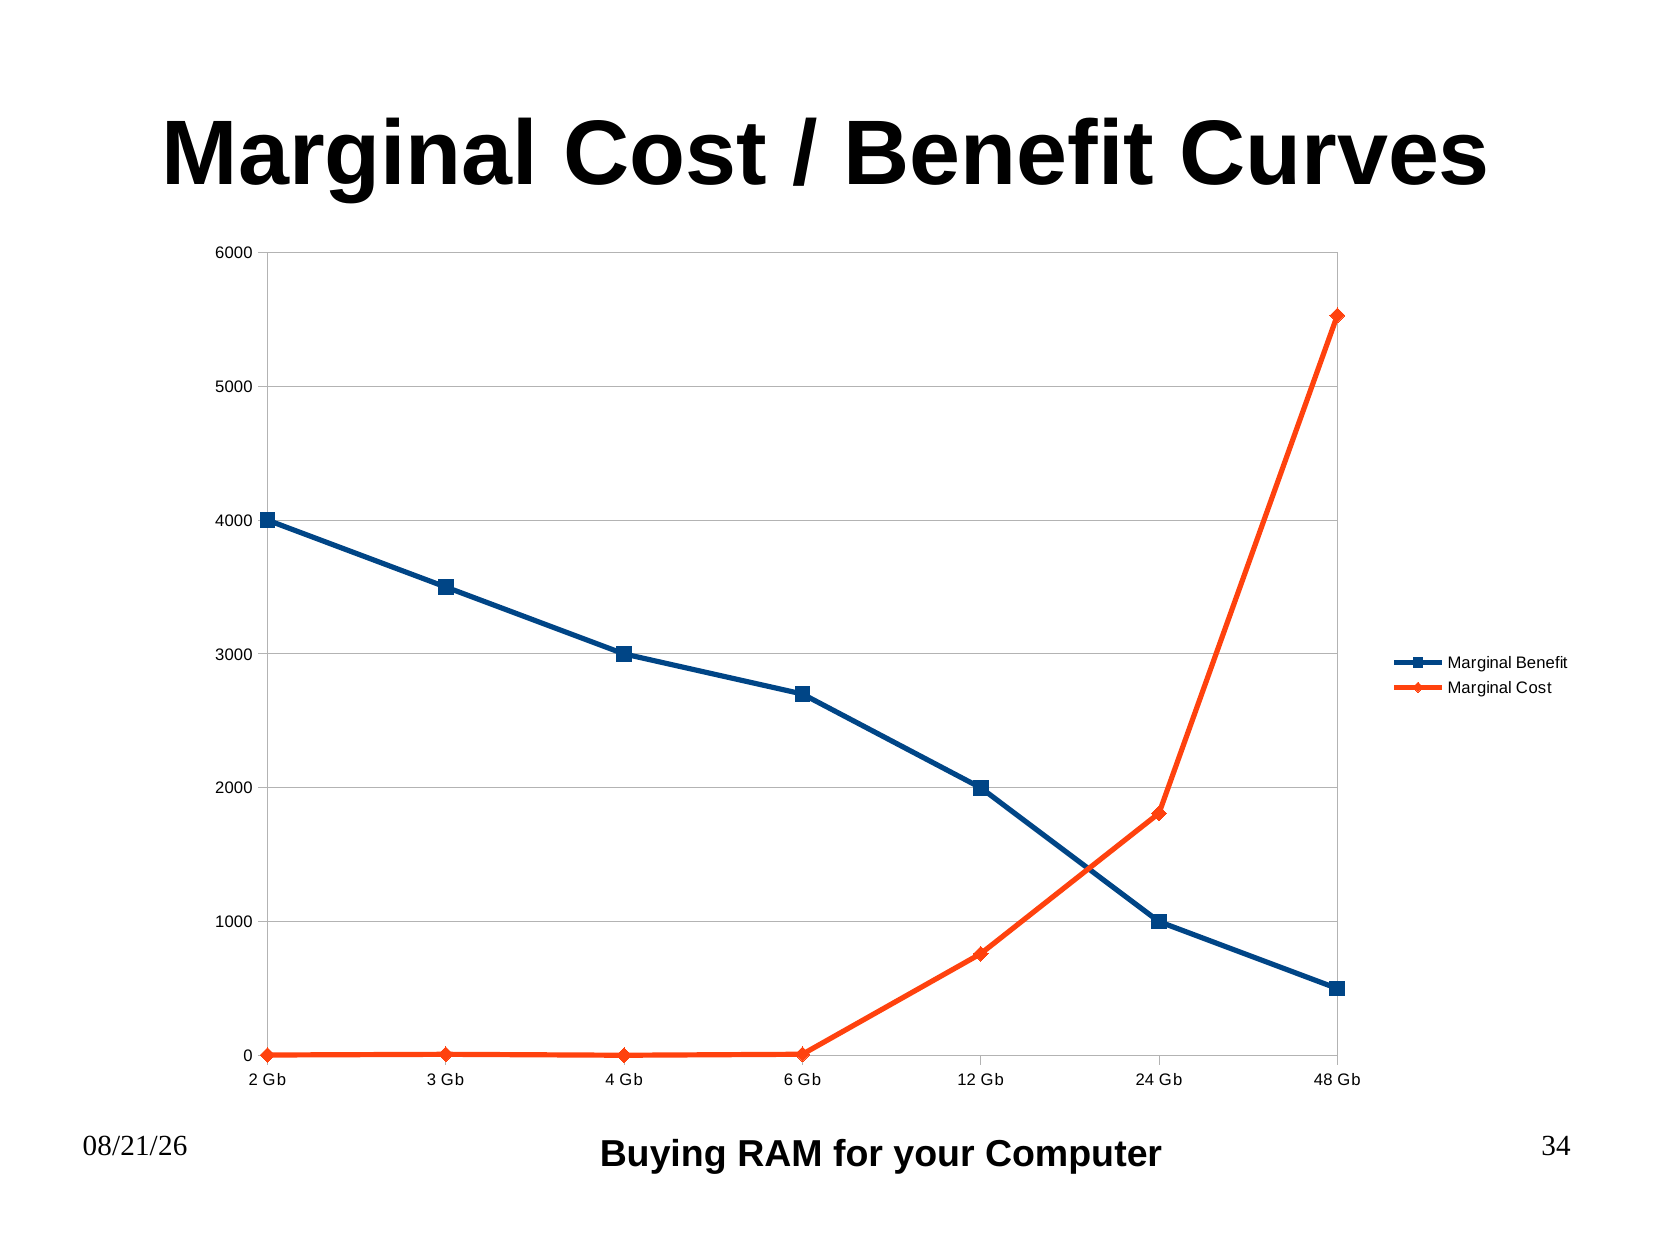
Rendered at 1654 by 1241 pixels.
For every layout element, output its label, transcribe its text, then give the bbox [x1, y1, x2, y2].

text_box Buying RAM for your Computer [300, 1126, 1463, 1182]
title Marginal Cost / Benefit Curves [82, 49, 1571, 257]
chart [187, 225, 1576, 1126]
